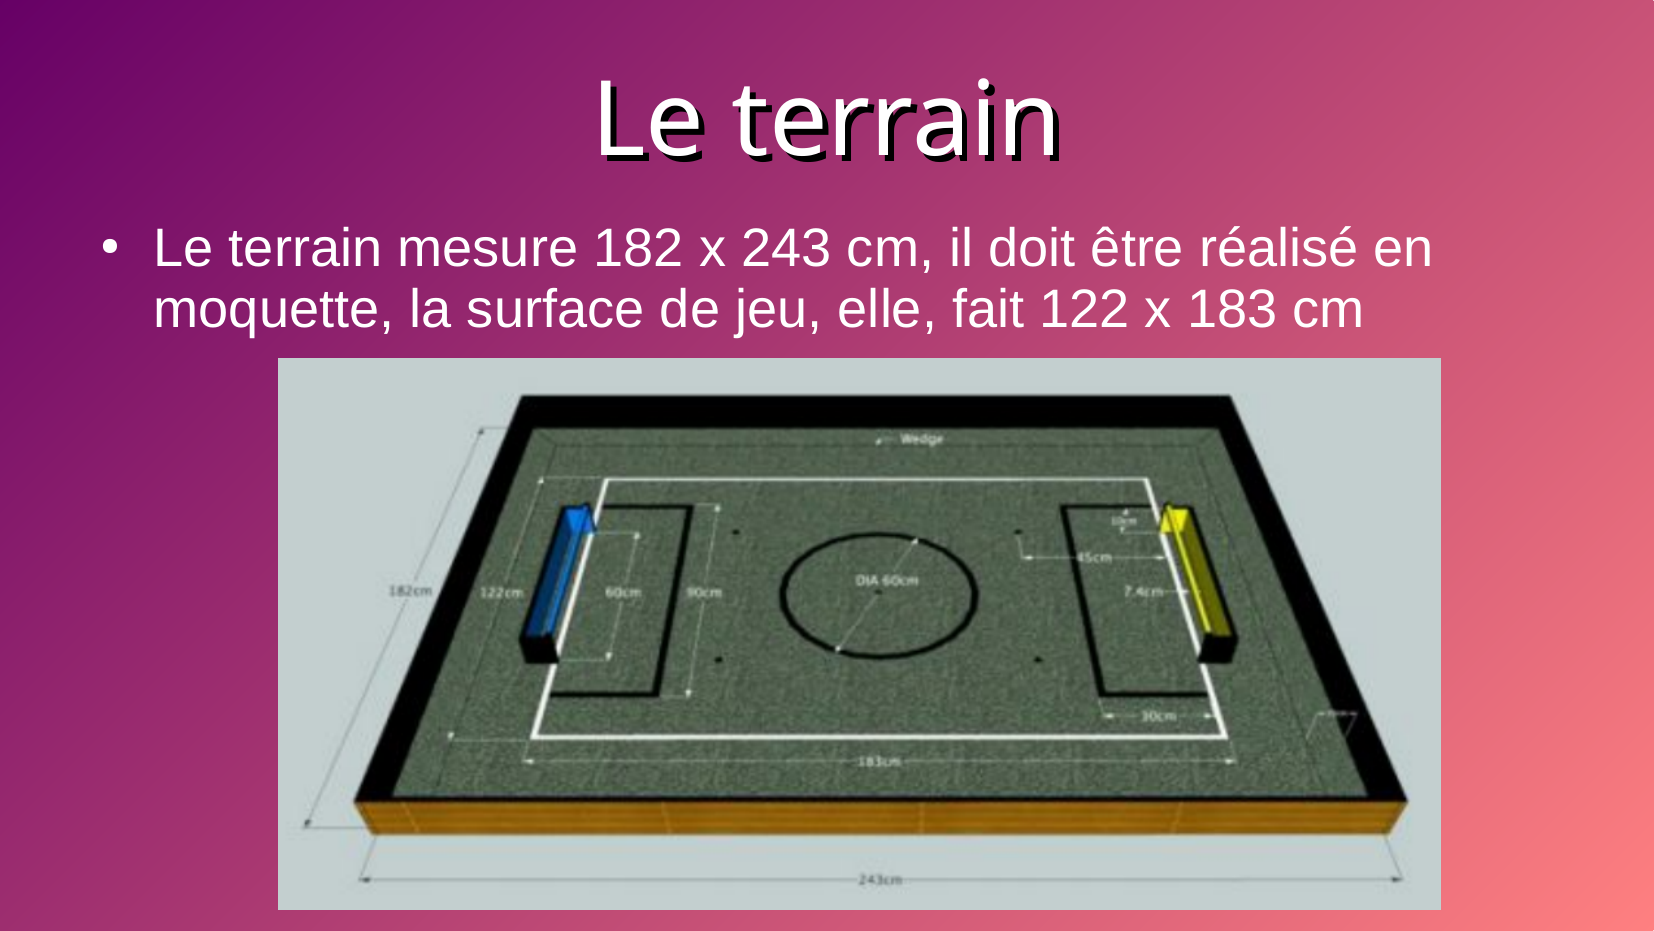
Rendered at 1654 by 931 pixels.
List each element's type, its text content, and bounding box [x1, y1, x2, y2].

list Le terrain mesure 182 x 243 cm, il doit être réalisé en moquette, la surface de jeu, elle, fait 122 x 183 cm [82, 217, 1571, 758]
title Le terrain [82, 37, 1571, 193]
picture [278, 358, 1441, 910]
